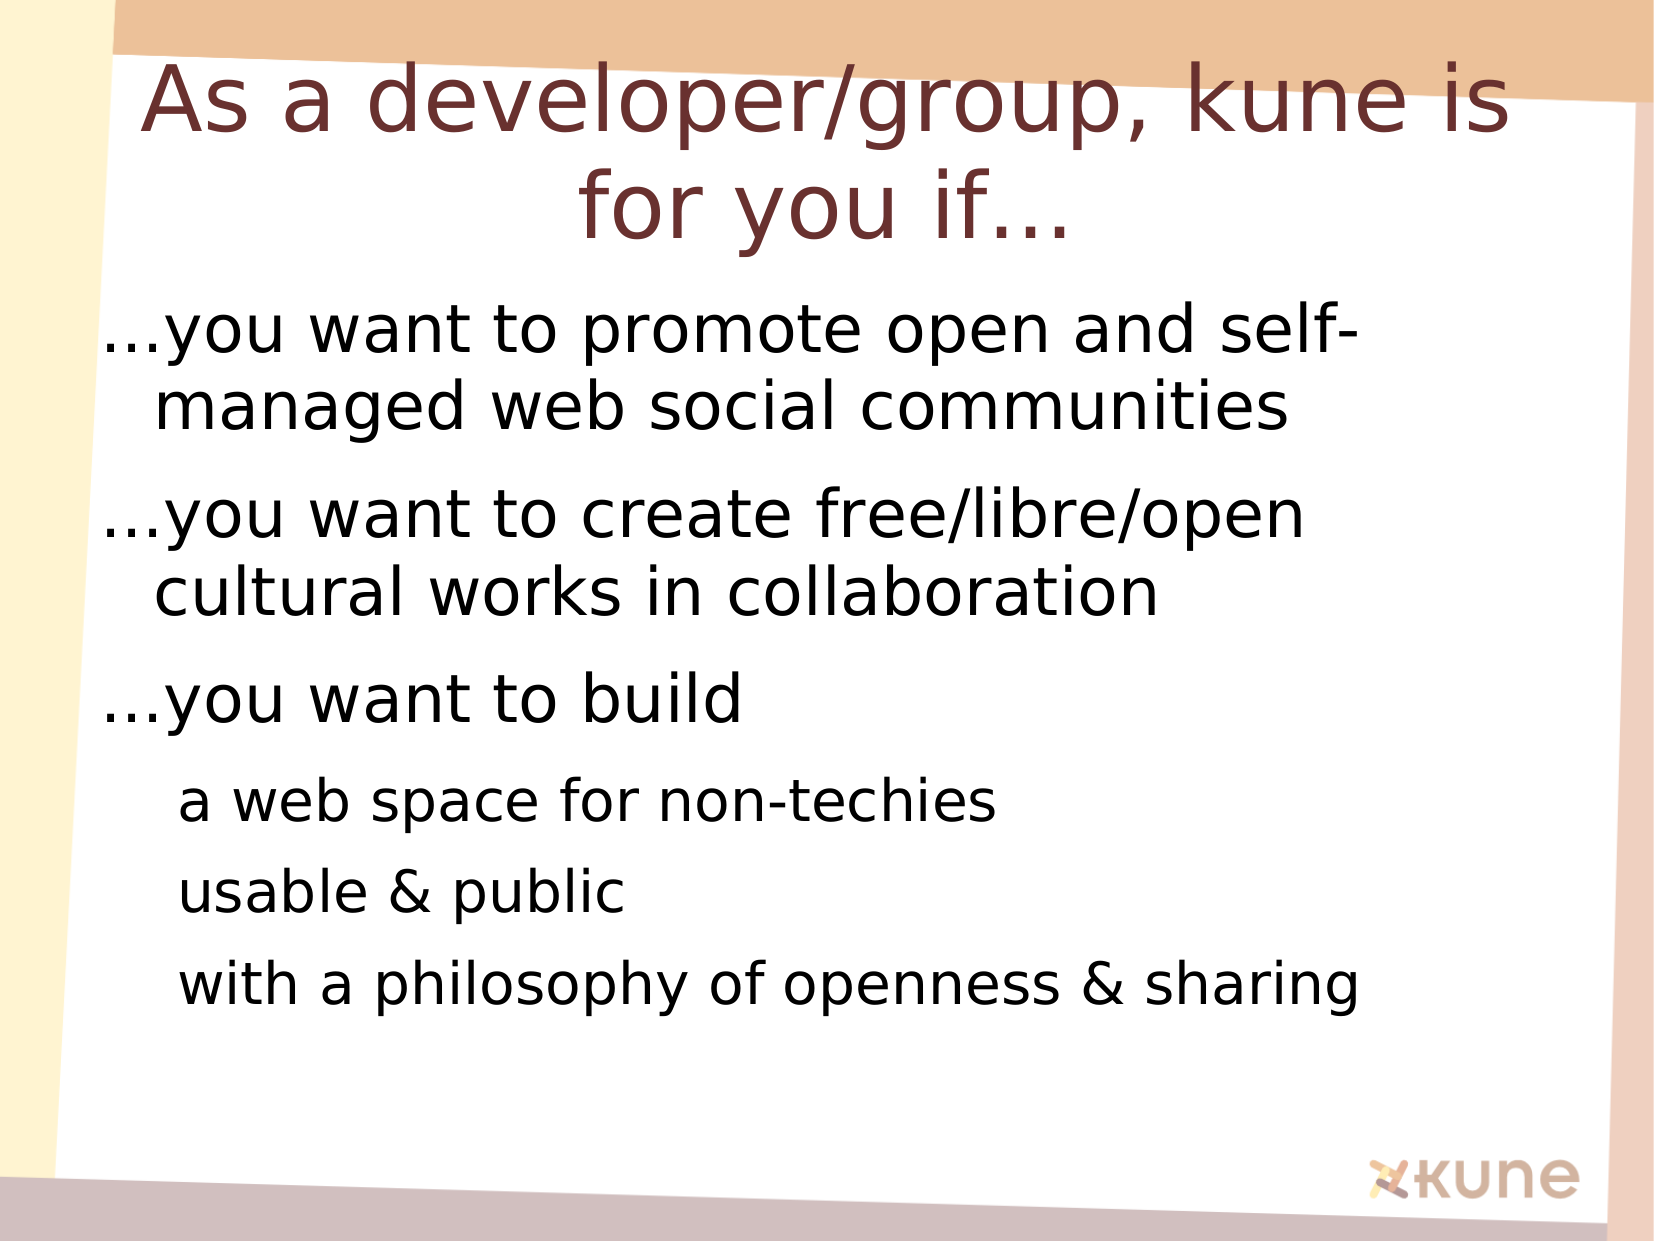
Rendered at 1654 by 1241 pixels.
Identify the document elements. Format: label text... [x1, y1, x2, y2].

list ...you want to promote open and self-managed web social communities ...you want to create free/libre/open cultural works in collaboration ...you want to build a web space for non-techies usable & public with a philosophy of openness & sharing [82, 290, 1571, 1094]
picture [0, 0, 1654, 1241]
title As a developer/group, kune is for you if... [82, 45, 1571, 261]
